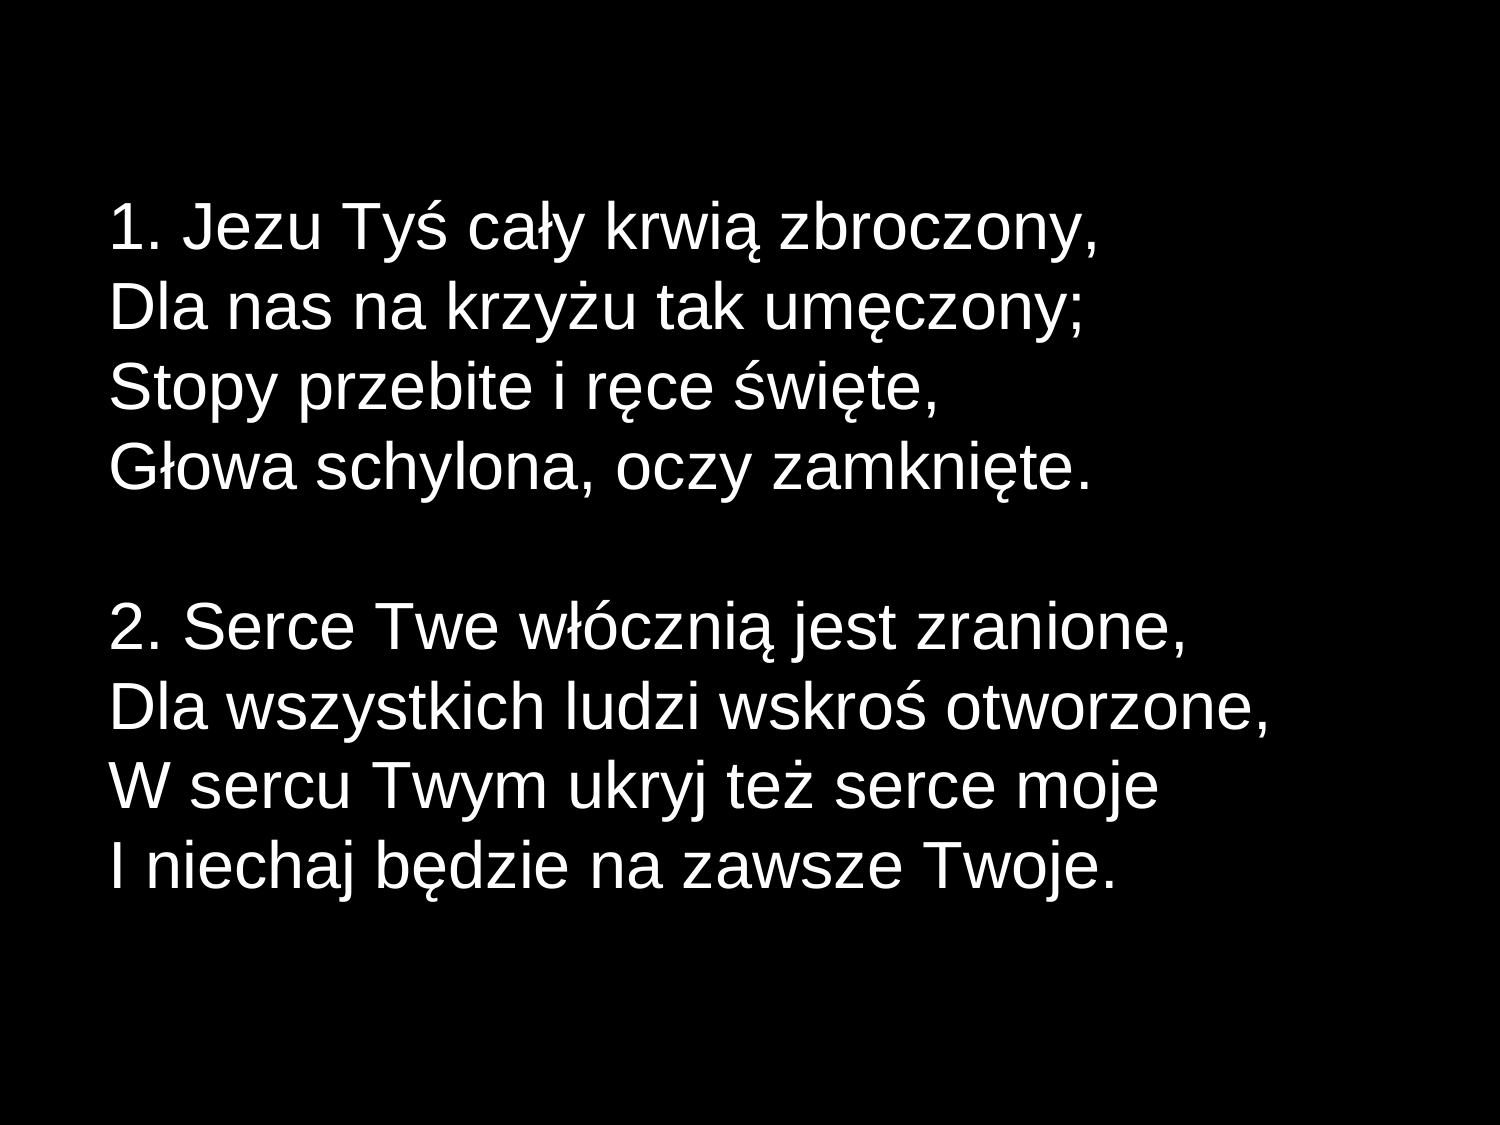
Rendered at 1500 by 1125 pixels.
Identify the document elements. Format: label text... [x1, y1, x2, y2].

text_box 1. Jezu Tyś cały krwią zbroczony, Dla nas na krzyżu tak umęczony; Stopy przebite i ręce święte, Głowa schylona, oczy zamknięte. 2. Serce Twe włócznią jest zranione, Dla wszystkich ludzi wskroś otworzone, W sercu Twym ukryj też serce moje I niechaj będzie na zawsze Twoje. [93, 174, 1465, 911]
